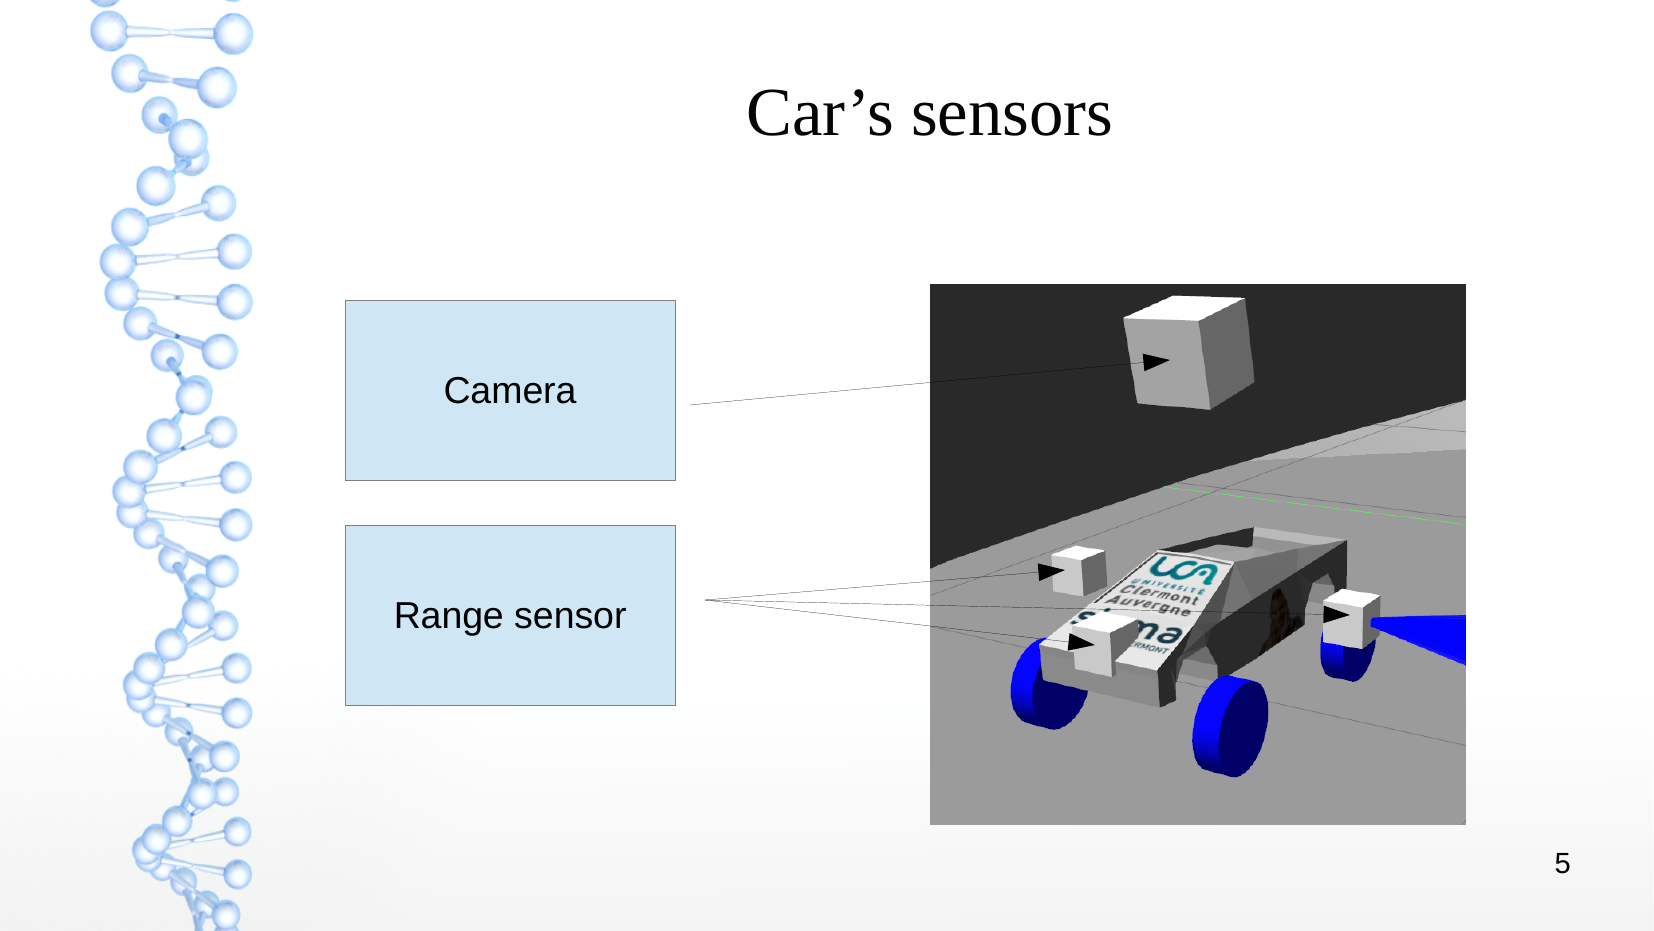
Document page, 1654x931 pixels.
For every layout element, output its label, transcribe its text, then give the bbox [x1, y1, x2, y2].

picture [0, 0, 1654, 931]
text_box Range sensor [345, 525, 676, 706]
text_box Camera [345, 300, 676, 481]
title Car’s sensors [265, 35, 1595, 189]
